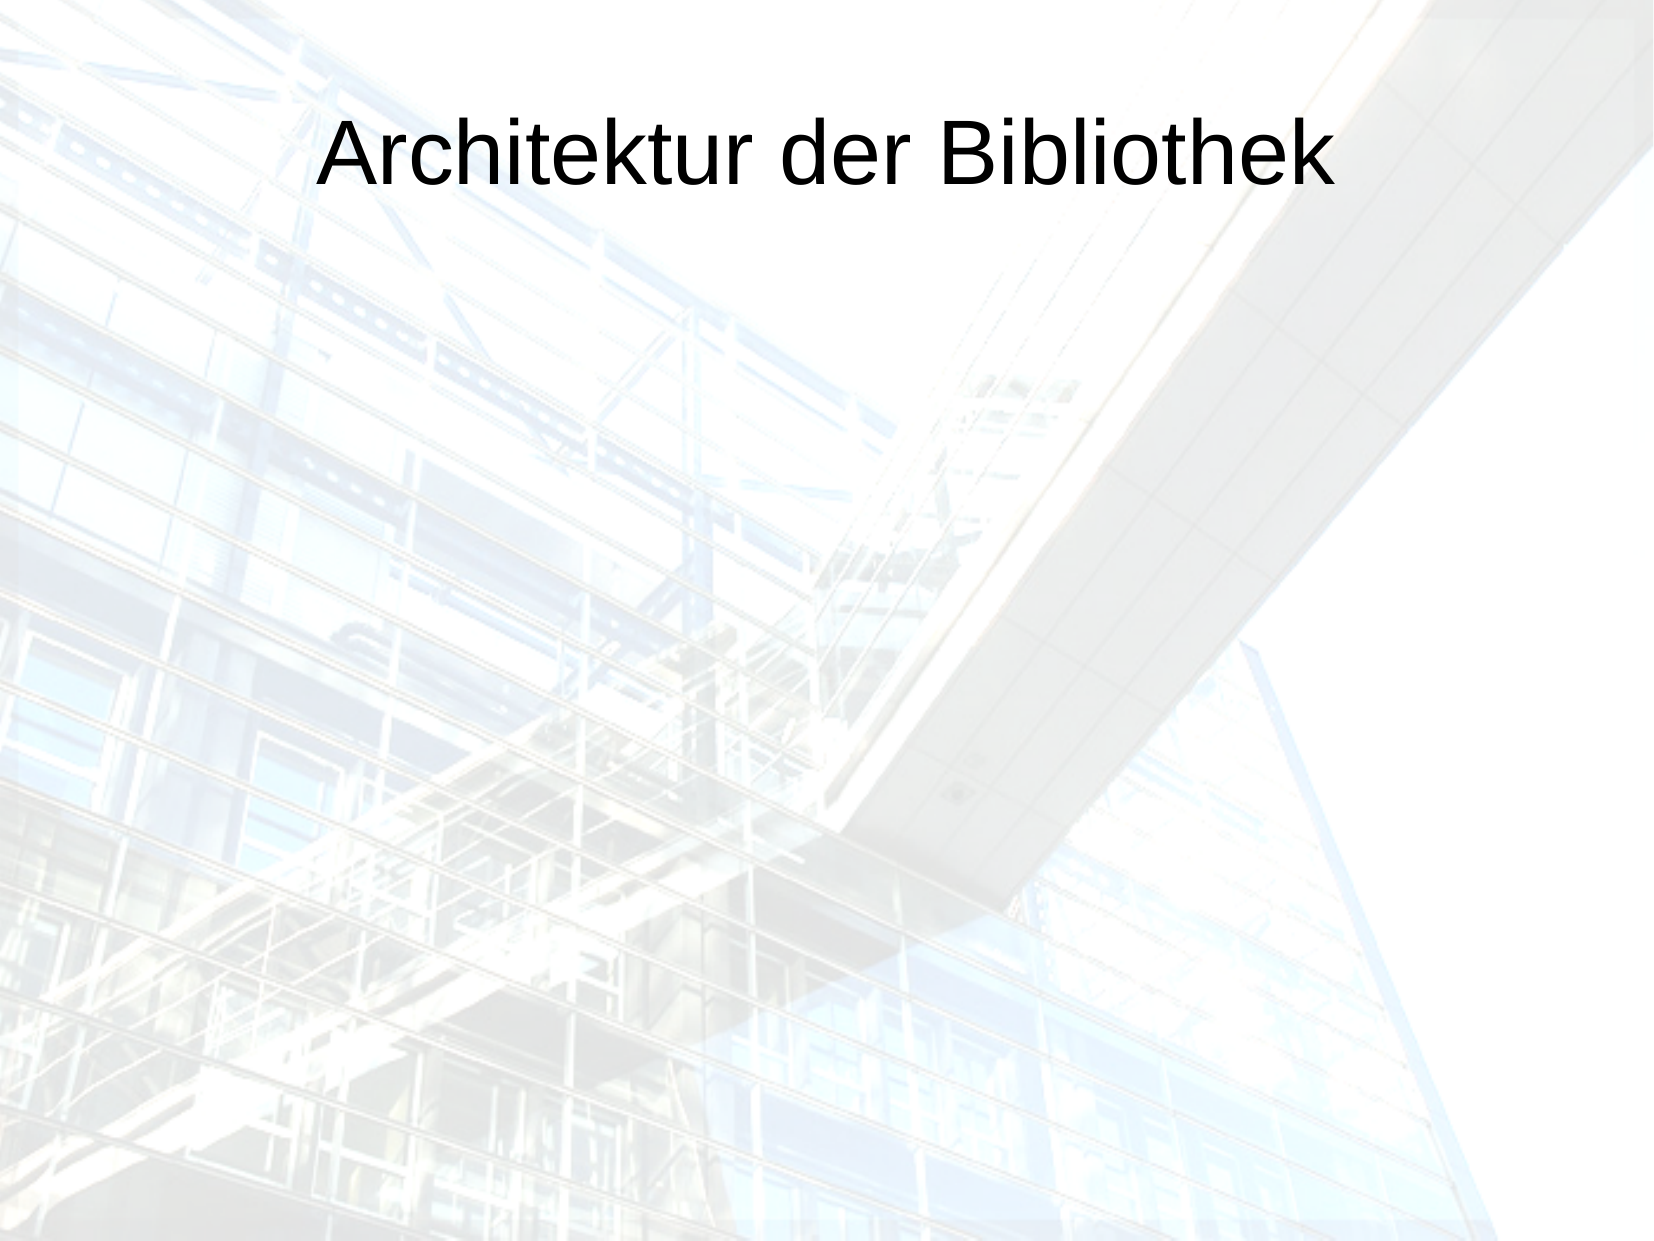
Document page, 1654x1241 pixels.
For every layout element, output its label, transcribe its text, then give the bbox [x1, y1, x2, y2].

title Architektur der Bibliothek [82, 56, 1571, 250]
picture [0, 0, 1654, 1241]
